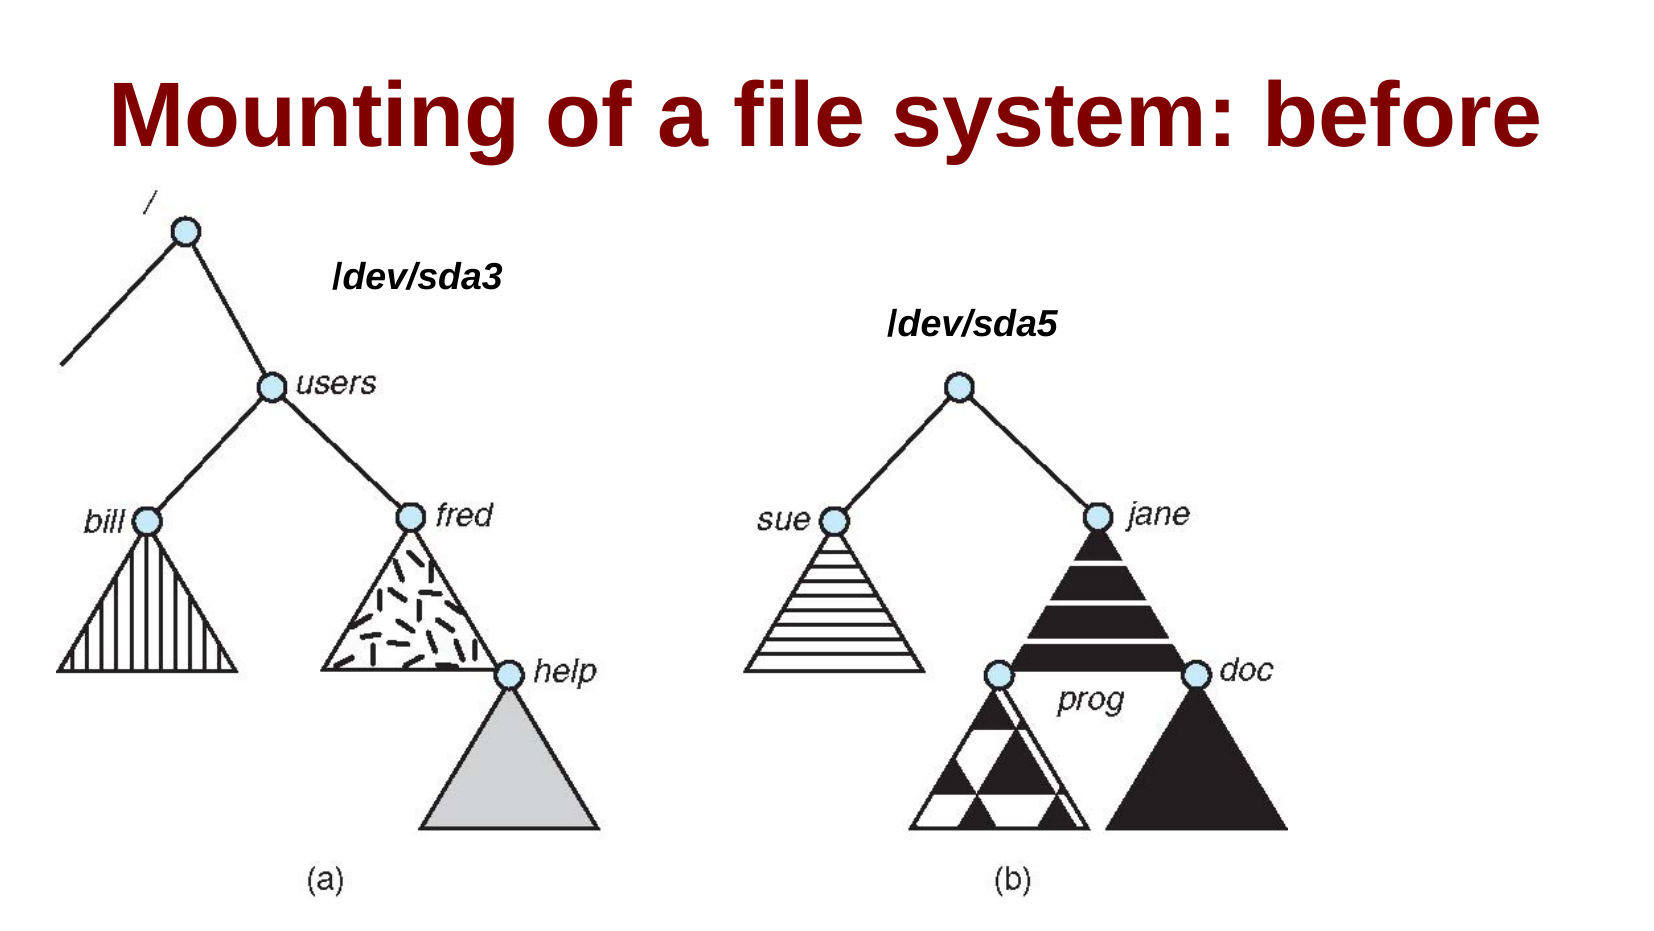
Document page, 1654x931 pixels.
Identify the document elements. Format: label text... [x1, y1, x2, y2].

picture [56, 184, 1288, 898]
text_box /dev/sda5 [861, 295, 1073, 353]
text_box /dev/sda3 [306, 248, 520, 305]
title Mounting of a file system: before [82, 37, 1571, 193]
